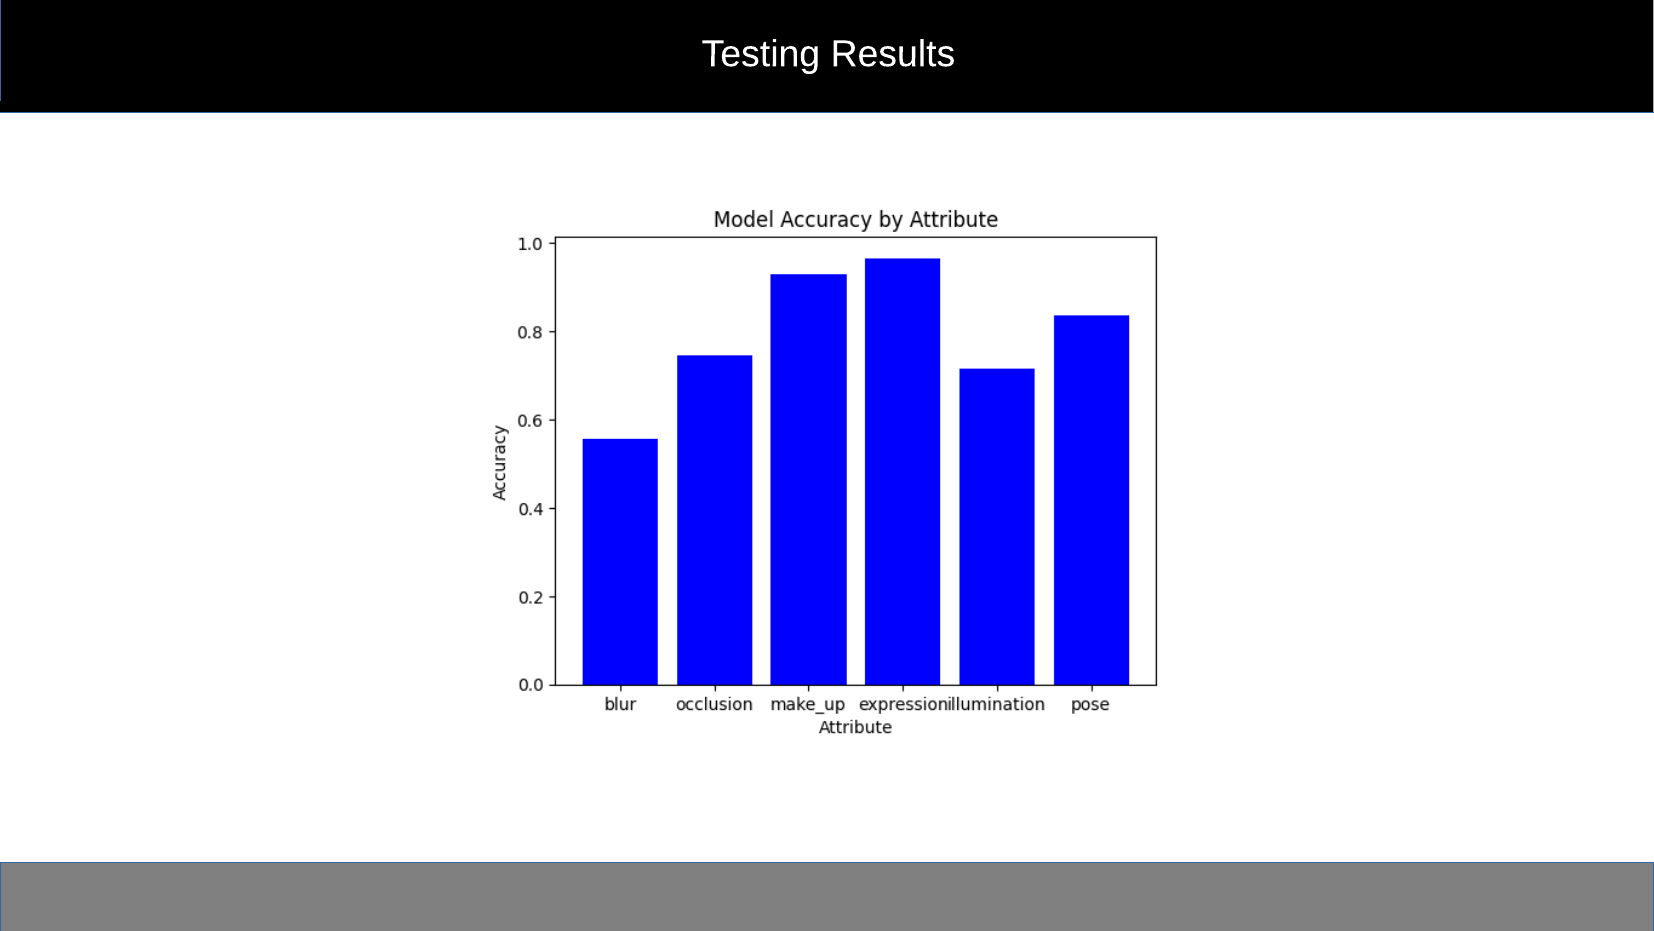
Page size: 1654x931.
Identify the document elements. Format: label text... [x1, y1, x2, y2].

text_box Testing Results [0, 0, 1654, 113]
text_box [0, 862, 1654, 931]
picture [481, 198, 1168, 749]
